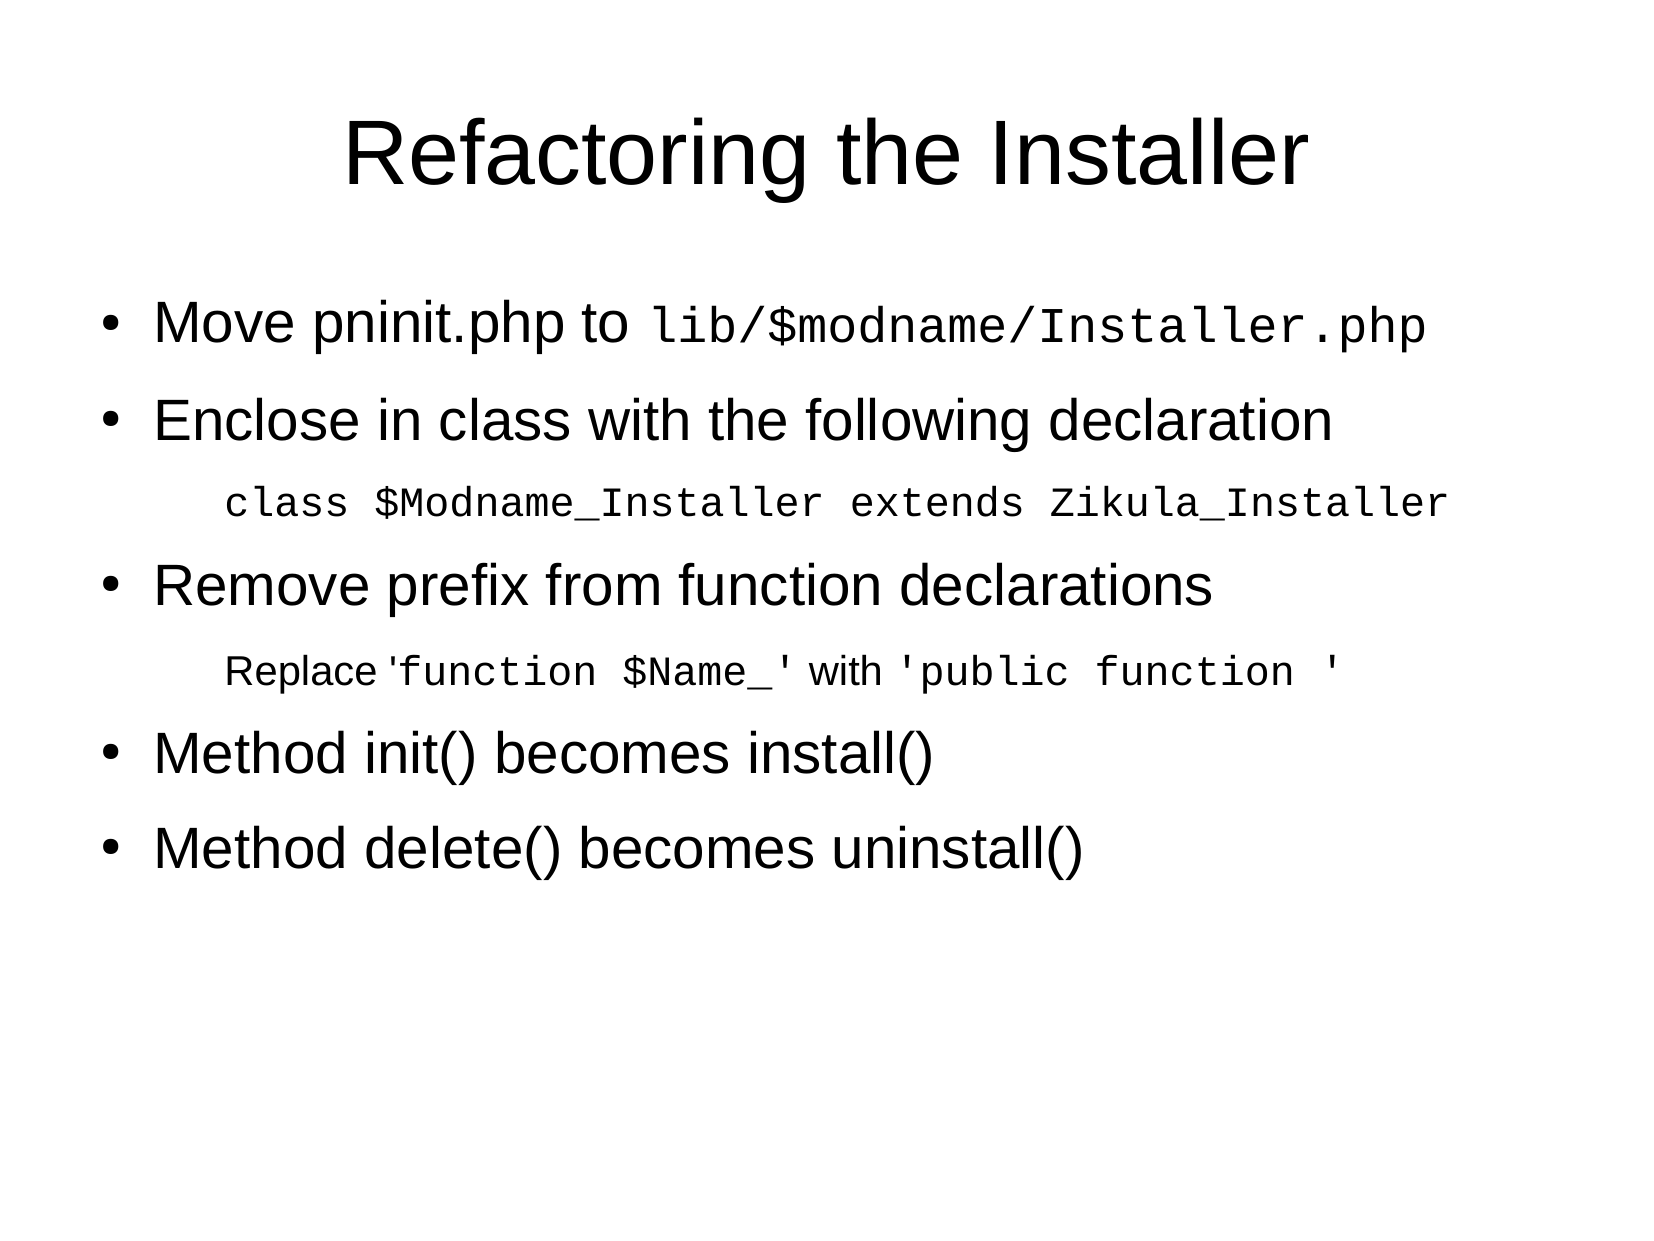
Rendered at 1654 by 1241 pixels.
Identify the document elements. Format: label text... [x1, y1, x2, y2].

list Move pninit.php to lib/$modname/Installer.php Enclose in class with the following declaration class $Modname_Installer extends Zikula_Installer Remove prefix from function declarations Replace 'function $Name_' with 'public function ' Method init() becomes install() Method delete() becomes uninstall() [82, 290, 1571, 1094]
title Refactoring the Installer [82, 56, 1571, 250]
